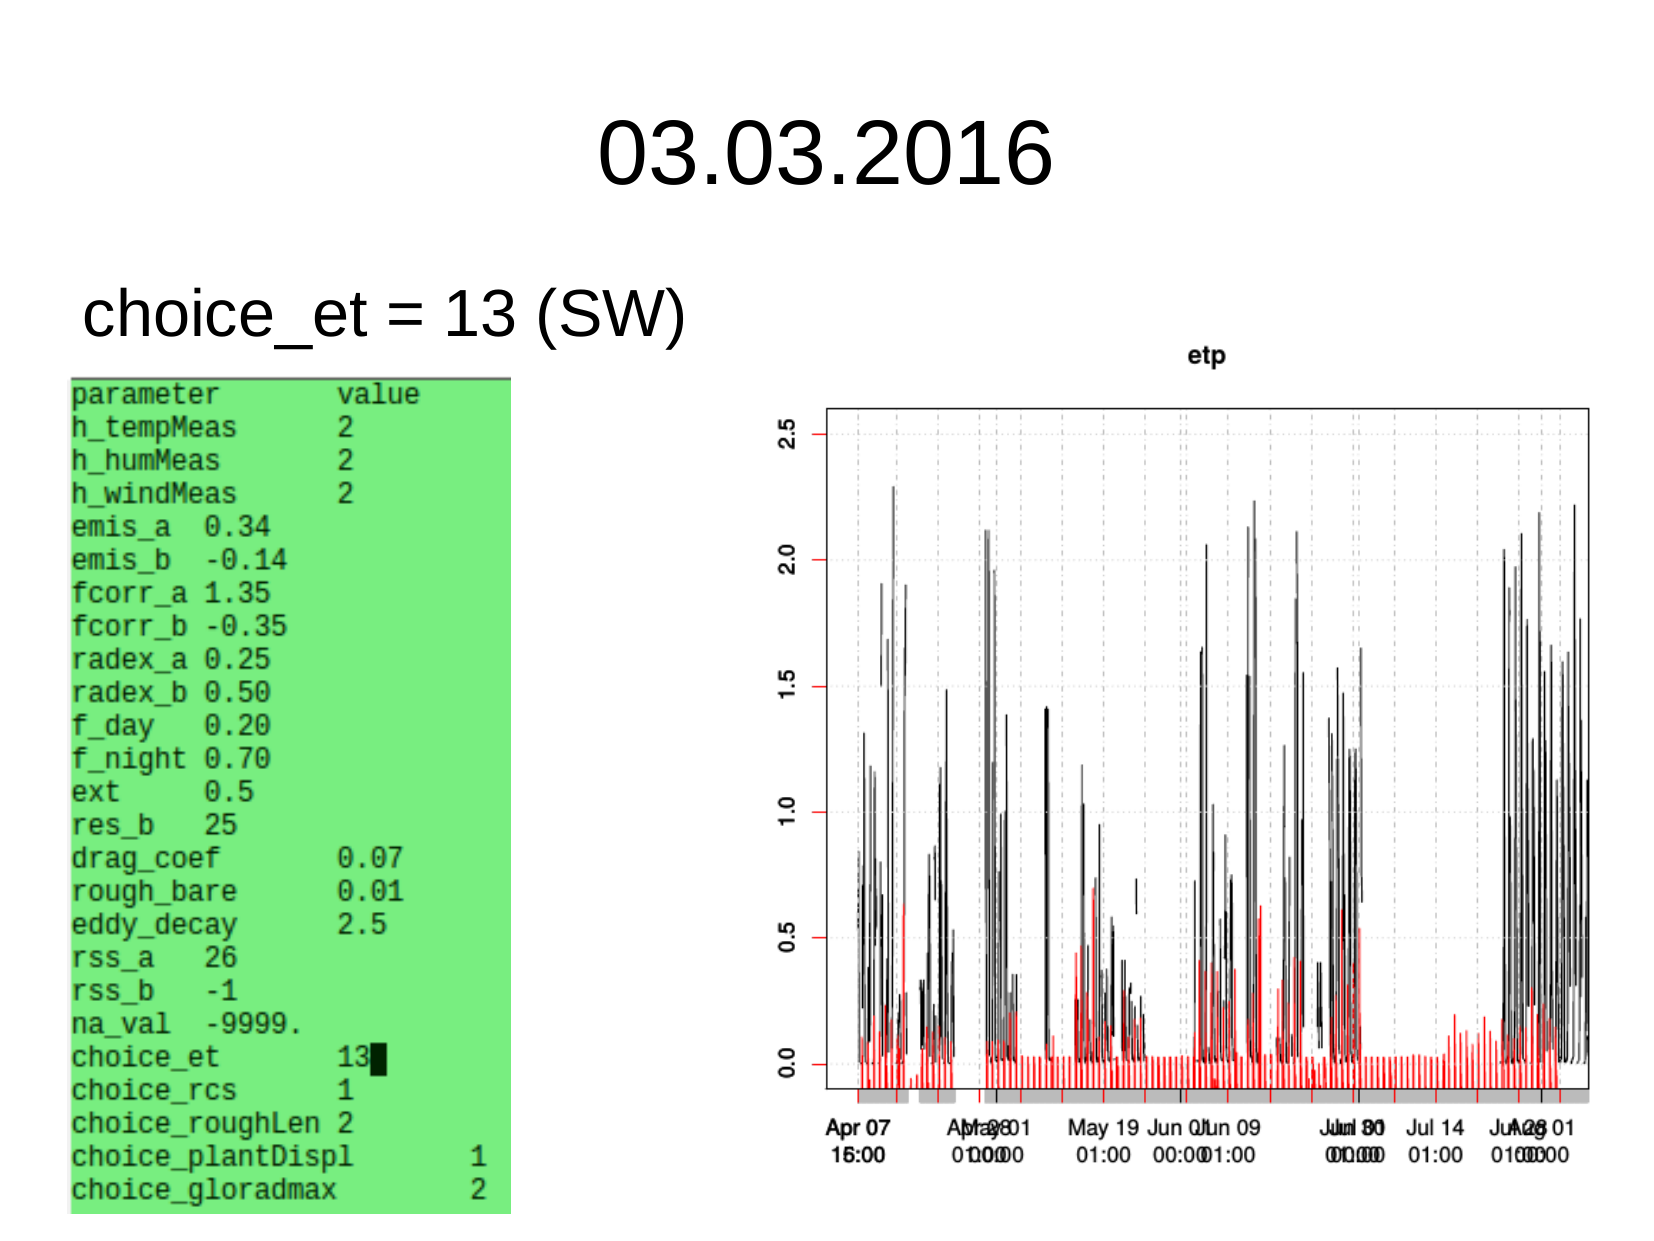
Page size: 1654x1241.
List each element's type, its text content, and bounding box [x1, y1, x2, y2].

picture [735, 324, 1621, 1201]
title 03.03.2016 [82, 49, 1571, 257]
subtitle choice_et = 13 (SW) [82, 275, 1571, 1024]
picture [67, 376, 511, 1214]
